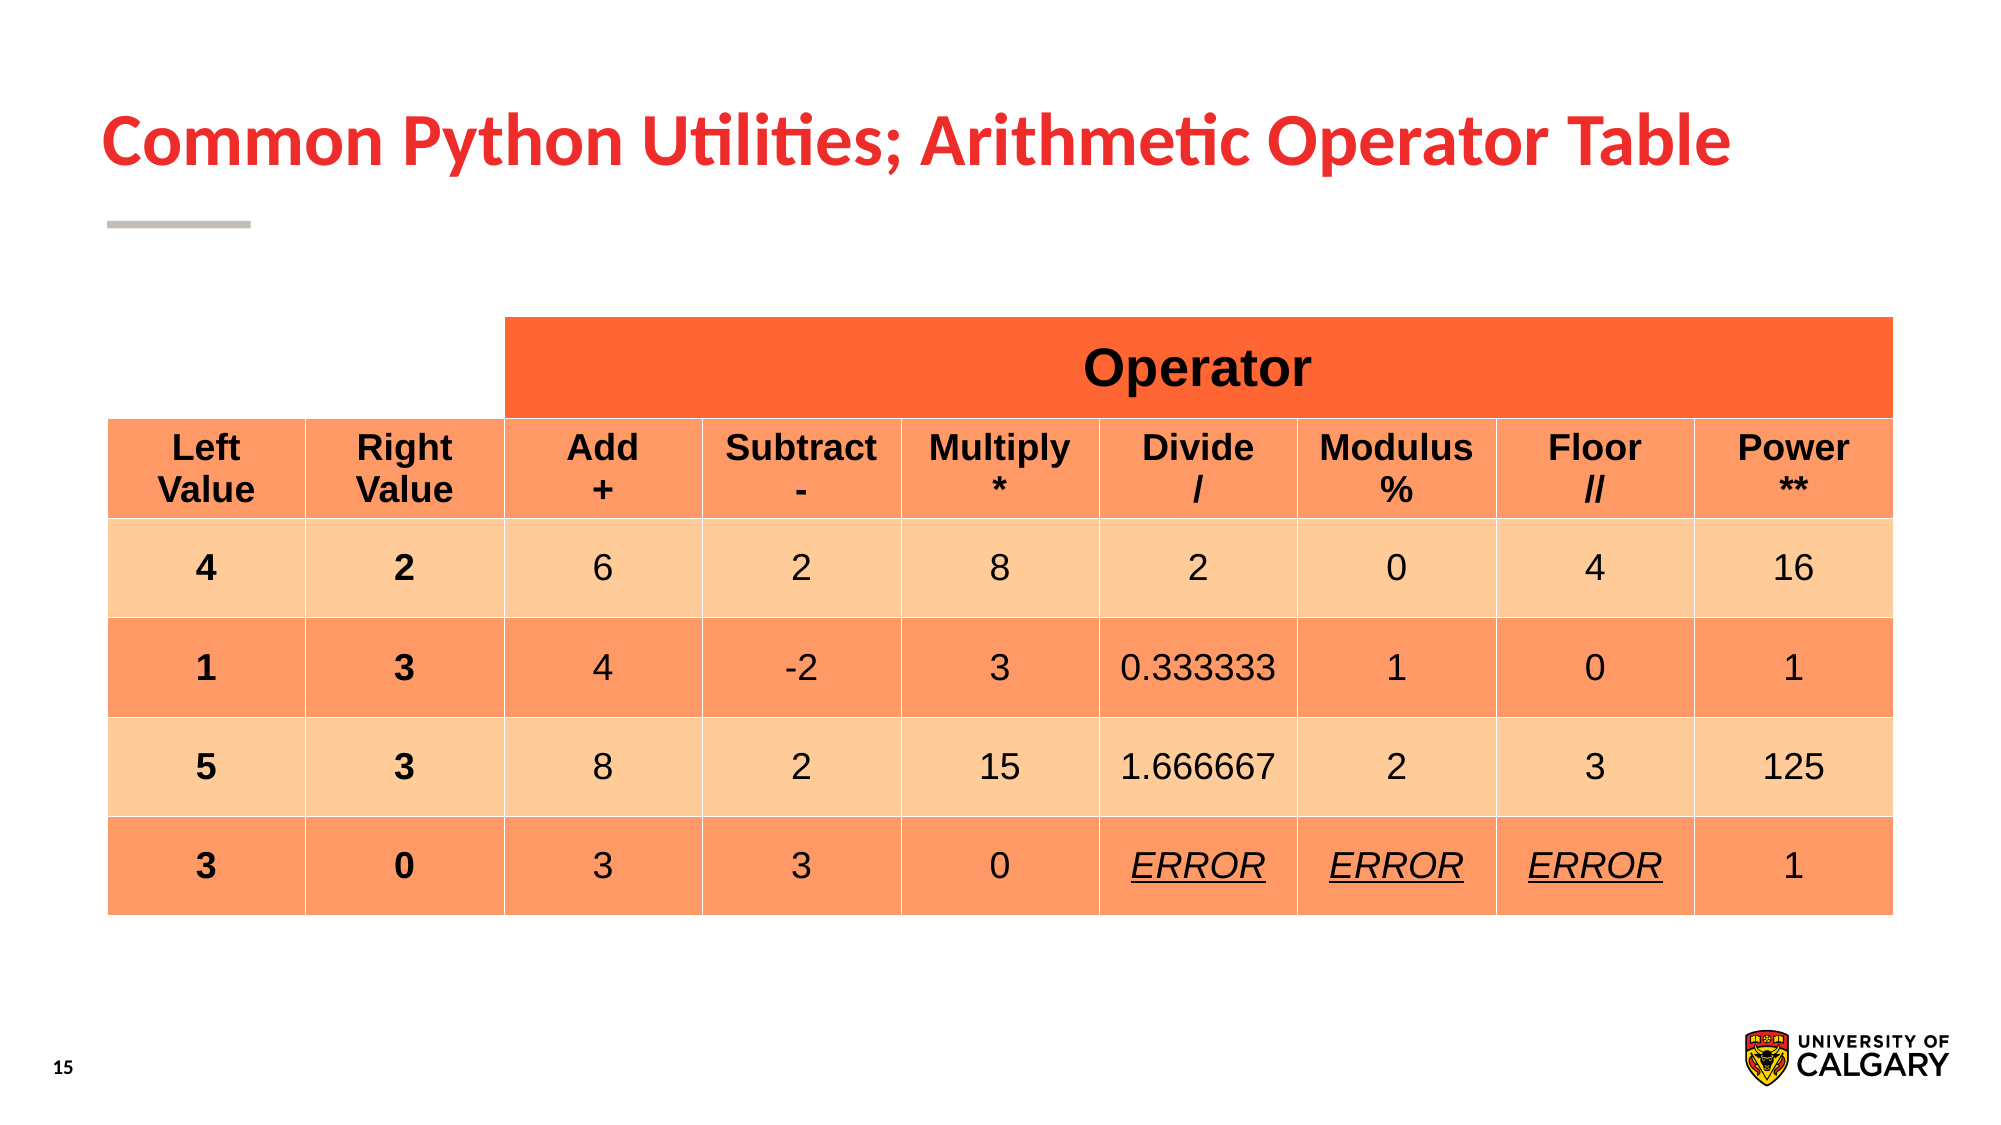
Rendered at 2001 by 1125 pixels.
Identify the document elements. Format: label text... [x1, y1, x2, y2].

table_cell 16 [1695, 519, 1893, 617]
table_cell 2 [306, 519, 504, 617]
table_cell 0 [1497, 618, 1694, 717]
table_cell Multiply * [902, 419, 1099, 518]
title Common Python Utilities; Arithmetic Operator Table [87, 60, 1774, 222]
table_cell 0.333333 [1100, 618, 1297, 717]
table_cell 2 [1298, 718, 1496, 816]
table_cell 6 [505, 519, 702, 617]
table_cell 0 [1298, 519, 1496, 617]
table_cell 1 [108, 618, 305, 717]
table_cell 8 [505, 718, 702, 816]
table_cell 0 [306, 817, 504, 915]
table_header [306, 317, 504, 418]
table_cell 3 [703, 817, 901, 915]
table_cell 2 [703, 519, 901, 617]
table_cell 4 [505, 618, 702, 717]
table_cell Left Value [108, 419, 305, 518]
table_cell 5 [108, 718, 305, 816]
table_cell 4 [108, 519, 305, 617]
table_cell Add + [505, 419, 702, 518]
table_cell 1 [1695, 618, 1893, 717]
table_cell 8 [902, 519, 1099, 617]
table_cell Subtract - [703, 419, 901, 518]
table_cell 3 [902, 618, 1099, 717]
table_cell 2 [1100, 519, 1297, 617]
table_cell 125 [1695, 718, 1893, 816]
table_cell Power ** [1695, 419, 1893, 518]
table_cell 1 [1298, 618, 1496, 717]
table_cell Modulus % [1298, 419, 1496, 518]
table_cell 3 [306, 718, 504, 816]
table_cell 3 [108, 817, 305, 915]
picture [1722, 1012, 1972, 1099]
table_cell 3 [1497, 718, 1694, 816]
table_header Operator [505, 317, 1893, 418]
table_cell Right Value [306, 419, 504, 518]
table_cell ERROR [1100, 817, 1297, 915]
table_cell ERROR [1298, 817, 1496, 915]
table_cell -2 [703, 618, 901, 717]
table_cell 1.666667 [1100, 718, 1297, 816]
table_cell Floor // [1497, 419, 1694, 518]
table_cell 3 [306, 618, 504, 717]
table_cell 2 [703, 718, 901, 816]
table_header [108, 317, 305, 418]
table_cell 0 [902, 817, 1099, 915]
table_cell 4 [1497, 519, 1694, 617]
table_cell 1 [1695, 817, 1893, 915]
table_cell 15 [902, 718, 1099, 816]
table_cell 3 [505, 817, 702, 915]
table_cell ERROR [1497, 817, 1694, 915]
table_cell Divide / [1100, 419, 1297, 518]
